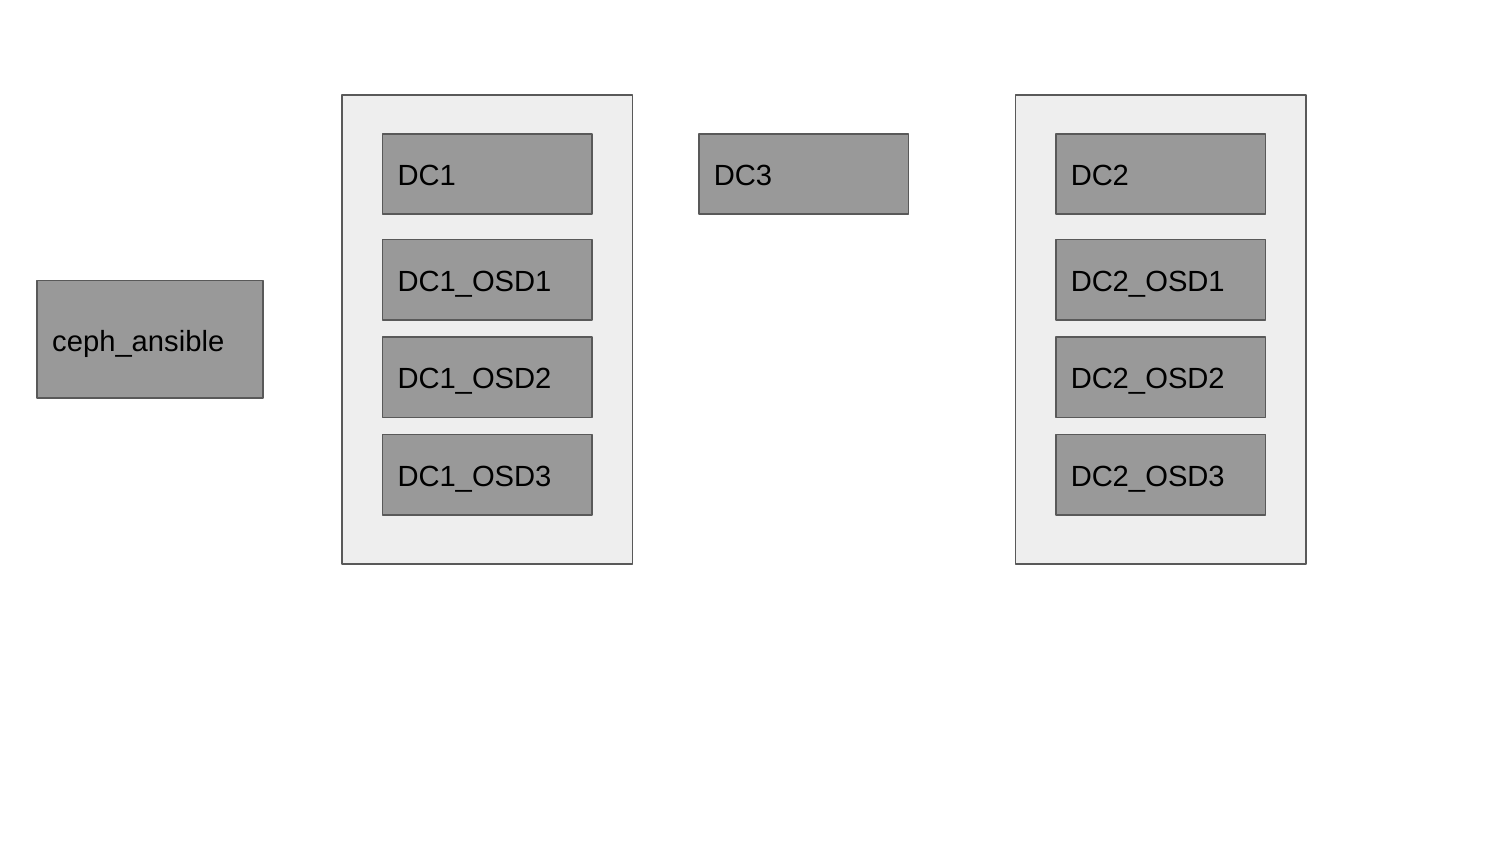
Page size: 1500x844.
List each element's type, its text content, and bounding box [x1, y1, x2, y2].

text_box DC2_OSD2 [1055, 337, 1266, 418]
text_box DC2_OSD3 [1055, 434, 1266, 515]
text_box DC1_OSD1 [382, 239, 592, 320]
text_box DC1_OSD2 [382, 337, 592, 418]
text_box DC2_OSD1 [1055, 239, 1266, 320]
text_box ceph_ansible [37, 280, 264, 399]
text_box DC2 [1055, 133, 1266, 215]
text_box DC1 [382, 133, 592, 215]
text_box DC3 [698, 133, 909, 215]
text_box [341, 95, 633, 565]
text_box [1015, 95, 1306, 565]
text_box DC1_OSD3 [382, 434, 592, 515]
